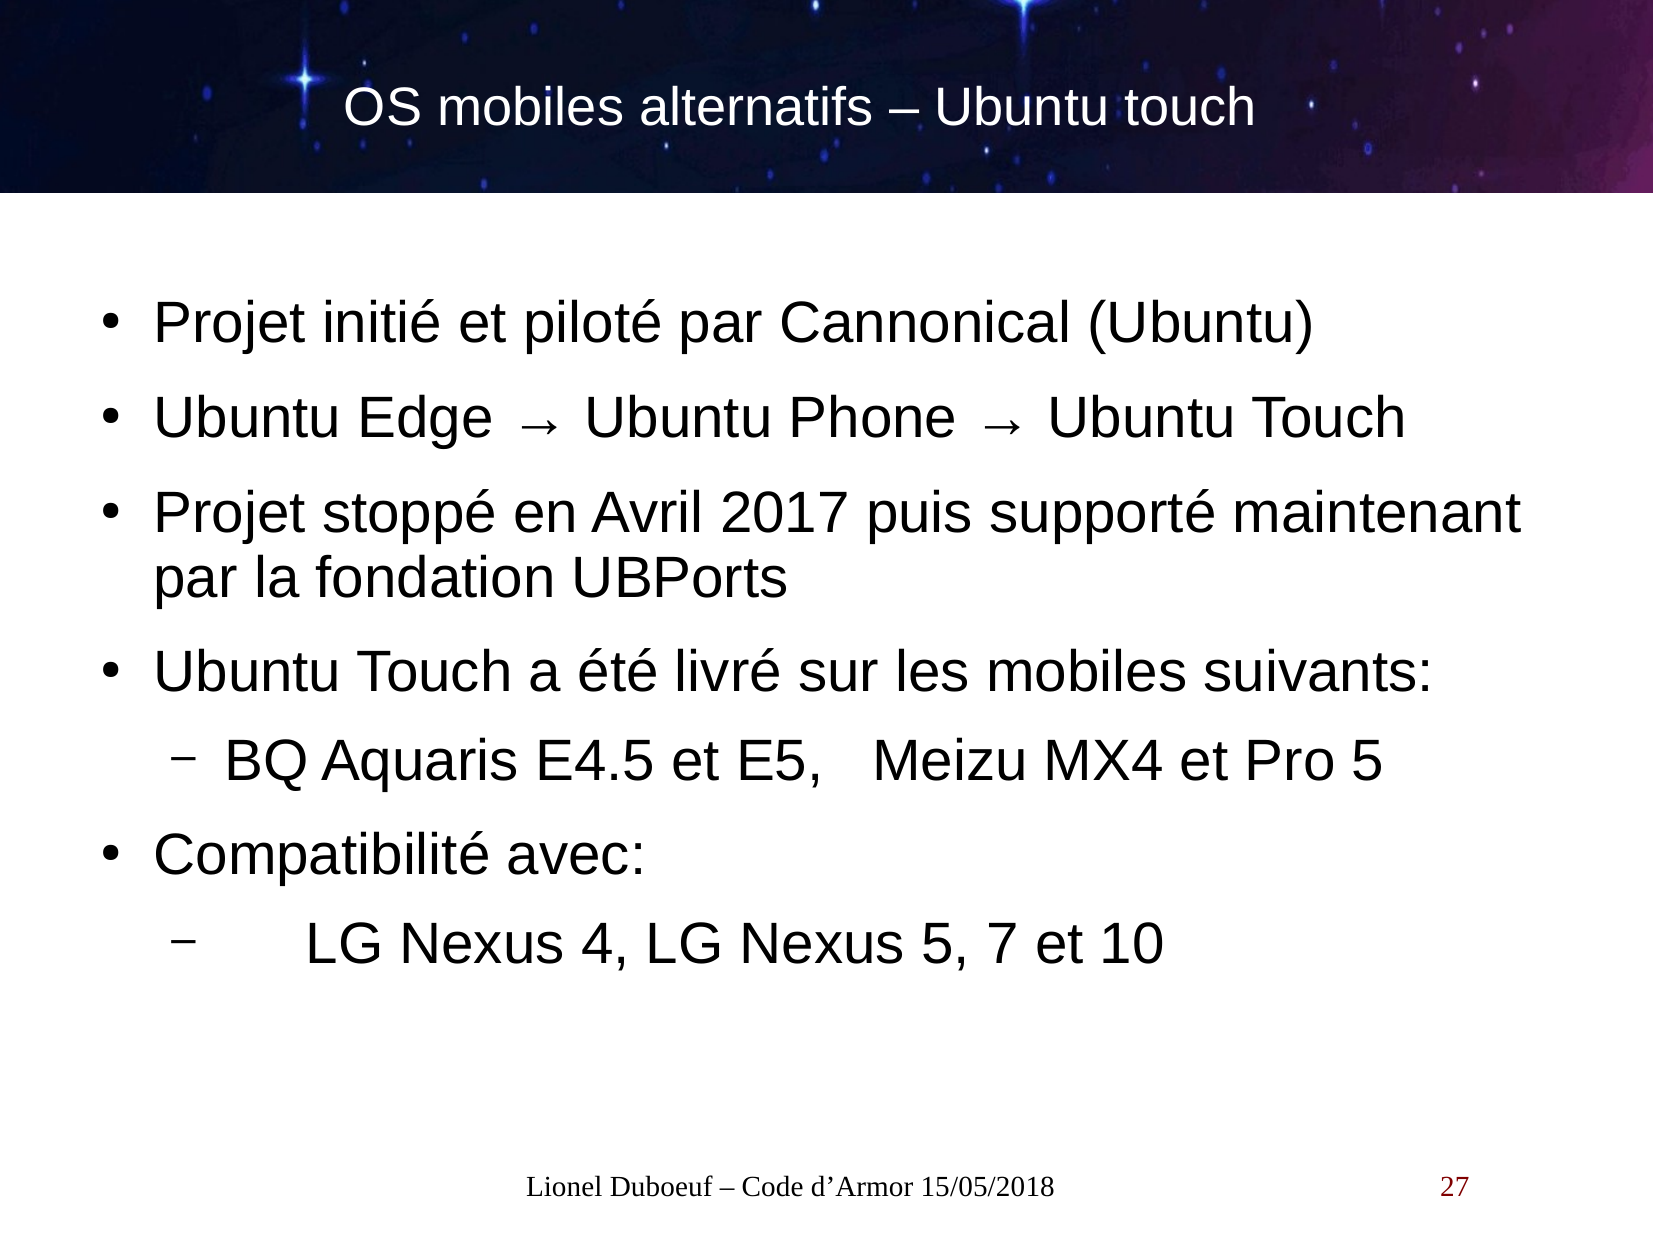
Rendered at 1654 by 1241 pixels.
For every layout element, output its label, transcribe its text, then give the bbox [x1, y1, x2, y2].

list Projet initié et piloté par Cannonical (Ubuntu) Ubuntu Edge → Ubuntu Phone → Ubuntu Touch Projet stoppé en Avril 2017 puis supporté maintenant par la fondation UBPorts Ubuntu Touch a été livré sur les mobiles suivants: BQ Aquaris E4.5 et E5, Meizu MX4 et Pro 5 Compatibilité avec: LG Nexus 4, LG Nexus 5, 7 et 10 [82, 290, 1571, 1010]
picture [0, 0, 1653, 193]
title OS mobiles alternatifs – Ubuntu touch [57, 2, 1546, 211]
